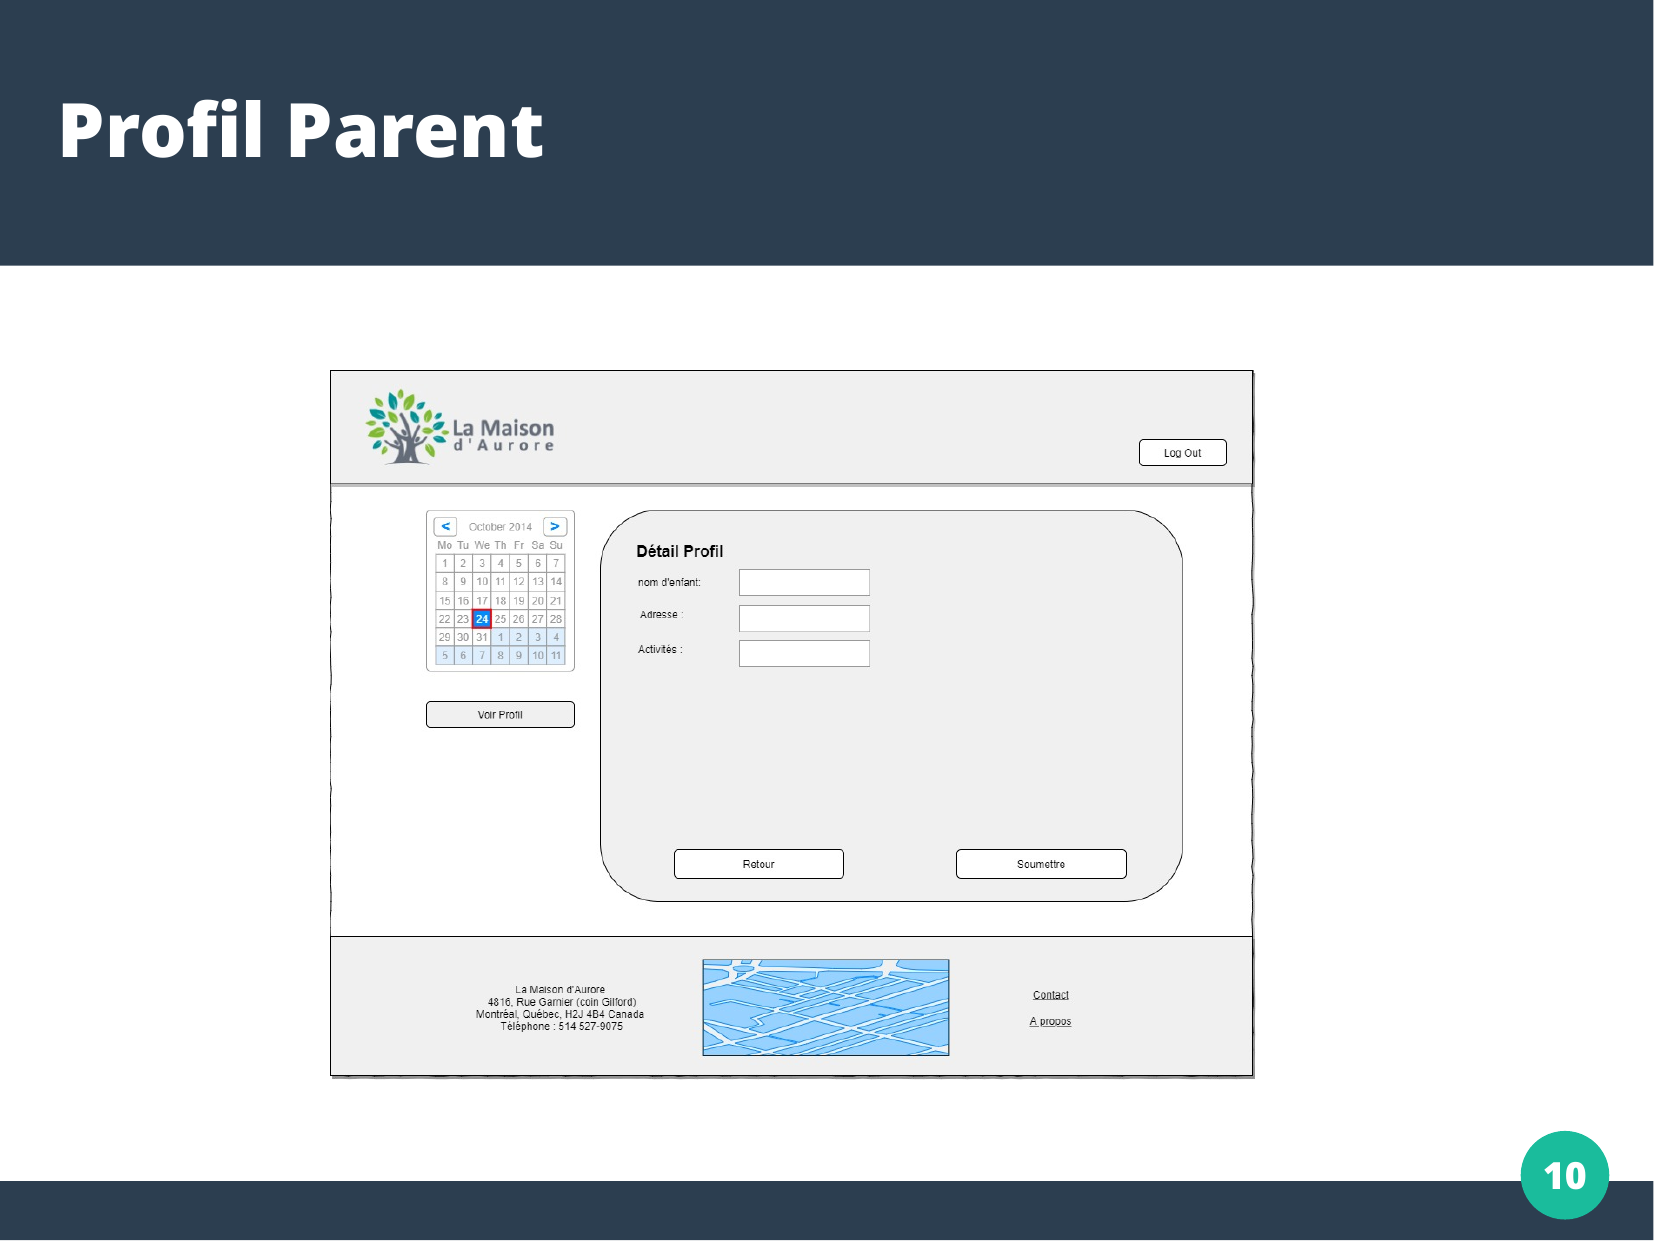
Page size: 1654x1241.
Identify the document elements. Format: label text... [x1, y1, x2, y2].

picture [330, 370, 1262, 1081]
title Profil Parent [57, 49, 1594, 207]
